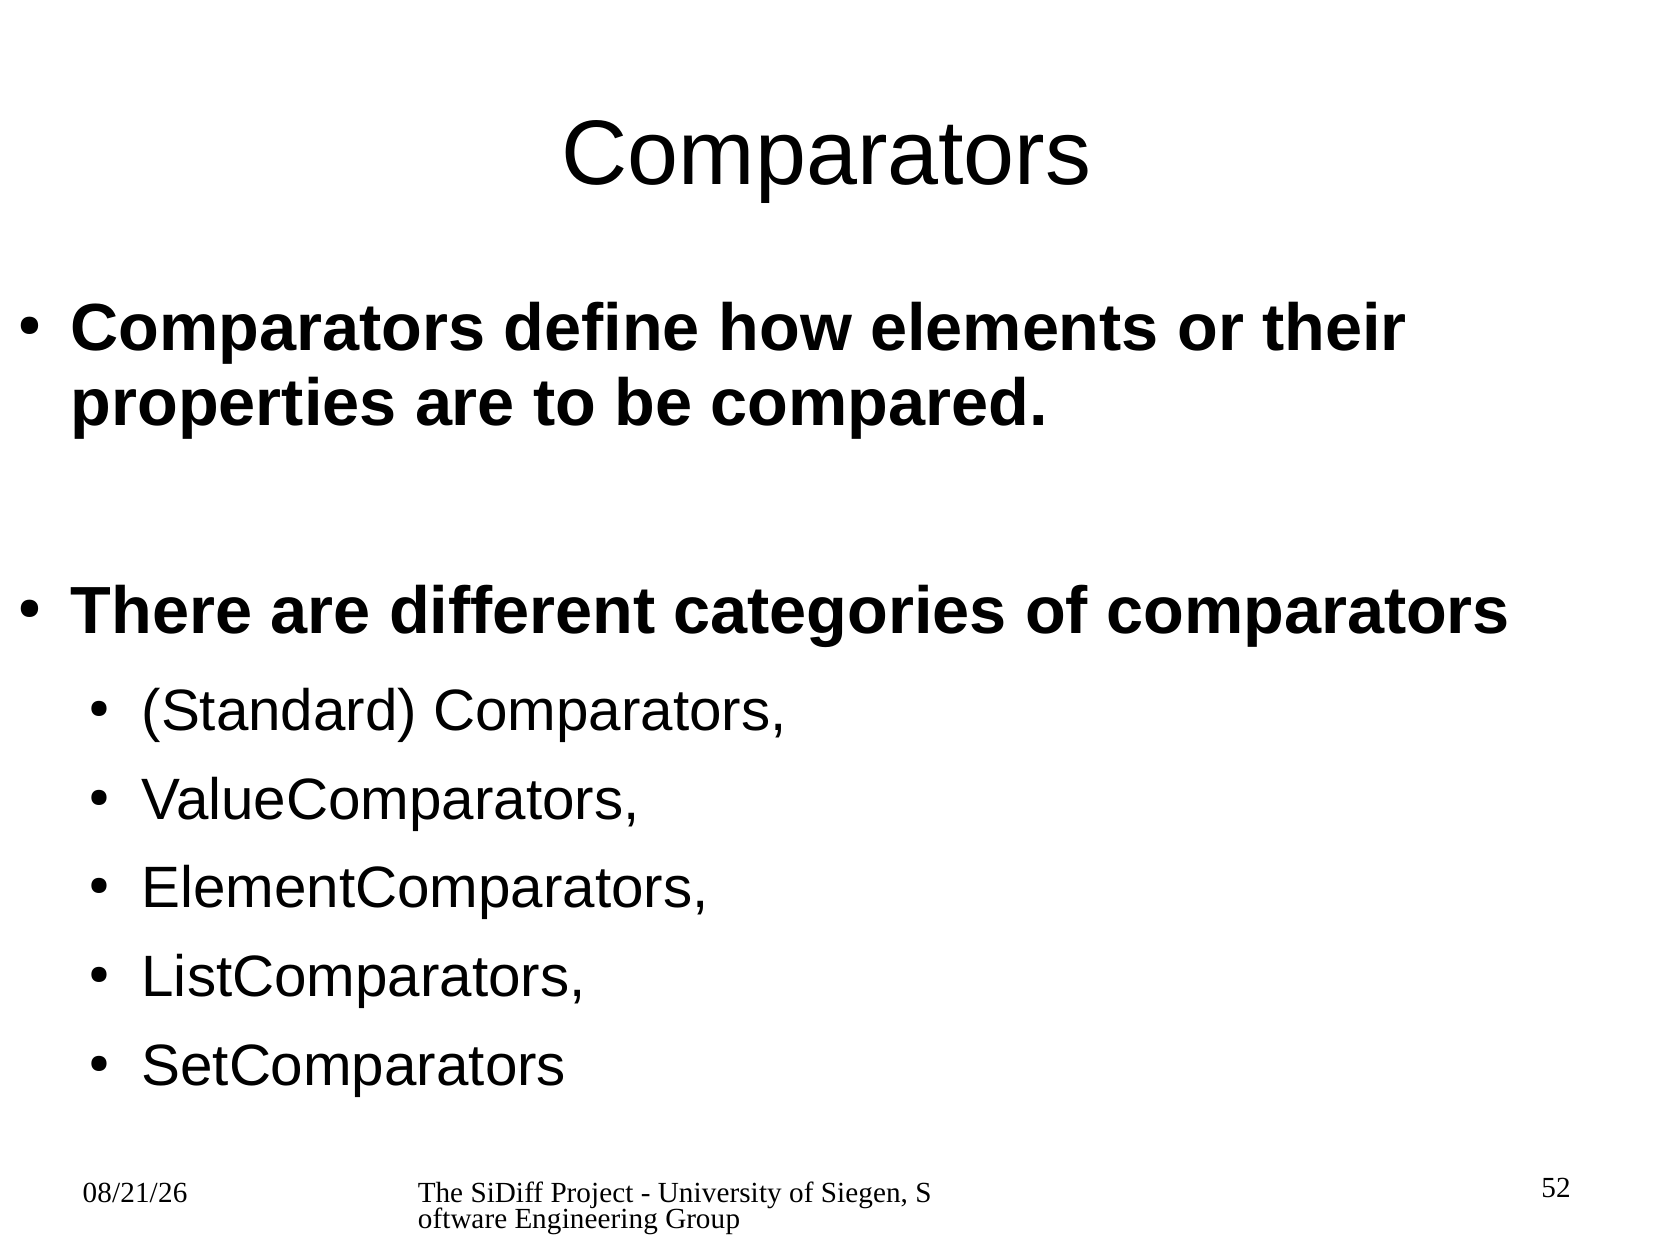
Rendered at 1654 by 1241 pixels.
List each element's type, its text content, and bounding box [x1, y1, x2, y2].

list Comparators define how elements or their properties are to be compared. There are different categories of comparators (Standard) Comparators, ValueComparators, ElementComparators, ListComparators, SetComparators [0, 290, 1654, 1187]
title Comparators [82, 49, 1571, 257]
